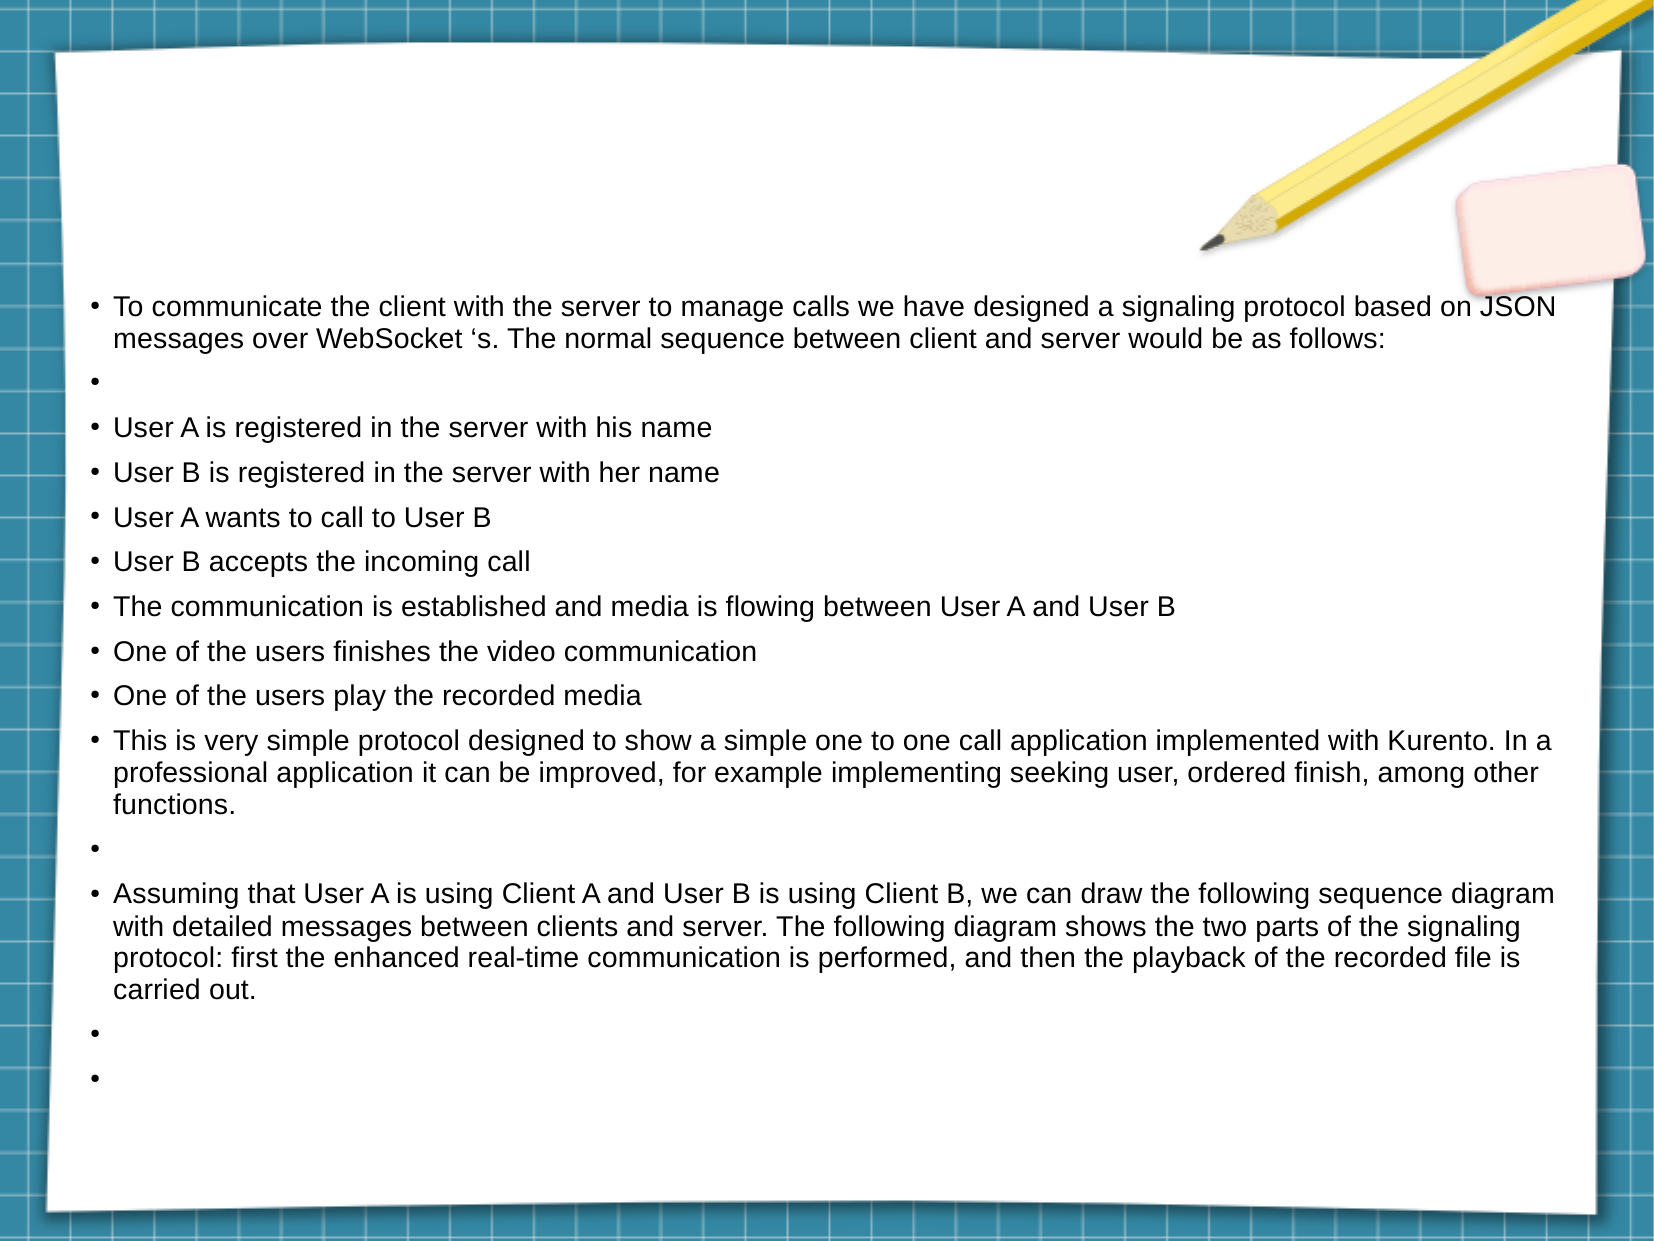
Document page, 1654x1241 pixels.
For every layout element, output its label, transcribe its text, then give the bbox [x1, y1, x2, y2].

picture [0, 0, 1654, 1241]
list To communicate the client with the server to manage calls we have designed a signaling protocol based on JSON messages over WebSocket ‘s. The normal sequence between client and server would be as follows: User A is registered in the server with his name User B is registered in the server with her name User A wants to call to User B User B accepts the incoming call The communication is established and media is flowing between User A and User B One of the users finishes the video communication One of the users play the recorded media This is very simple protocol designed to show a simple one to one call application implemented with Kurento. In a professional application it can be improved, for example implementing seeking user, ordered finish, among other functions. Assuming that User A is using Client A and User B is using Client B, we can draw the following sequence diagram with detailed messages between clients and server. The following diagram shows the two parts of the signaling protocol: first the enhanced real-time communication is performed, and then the playback of the recorded file is carried out. [82, 290, 1571, 1010]
